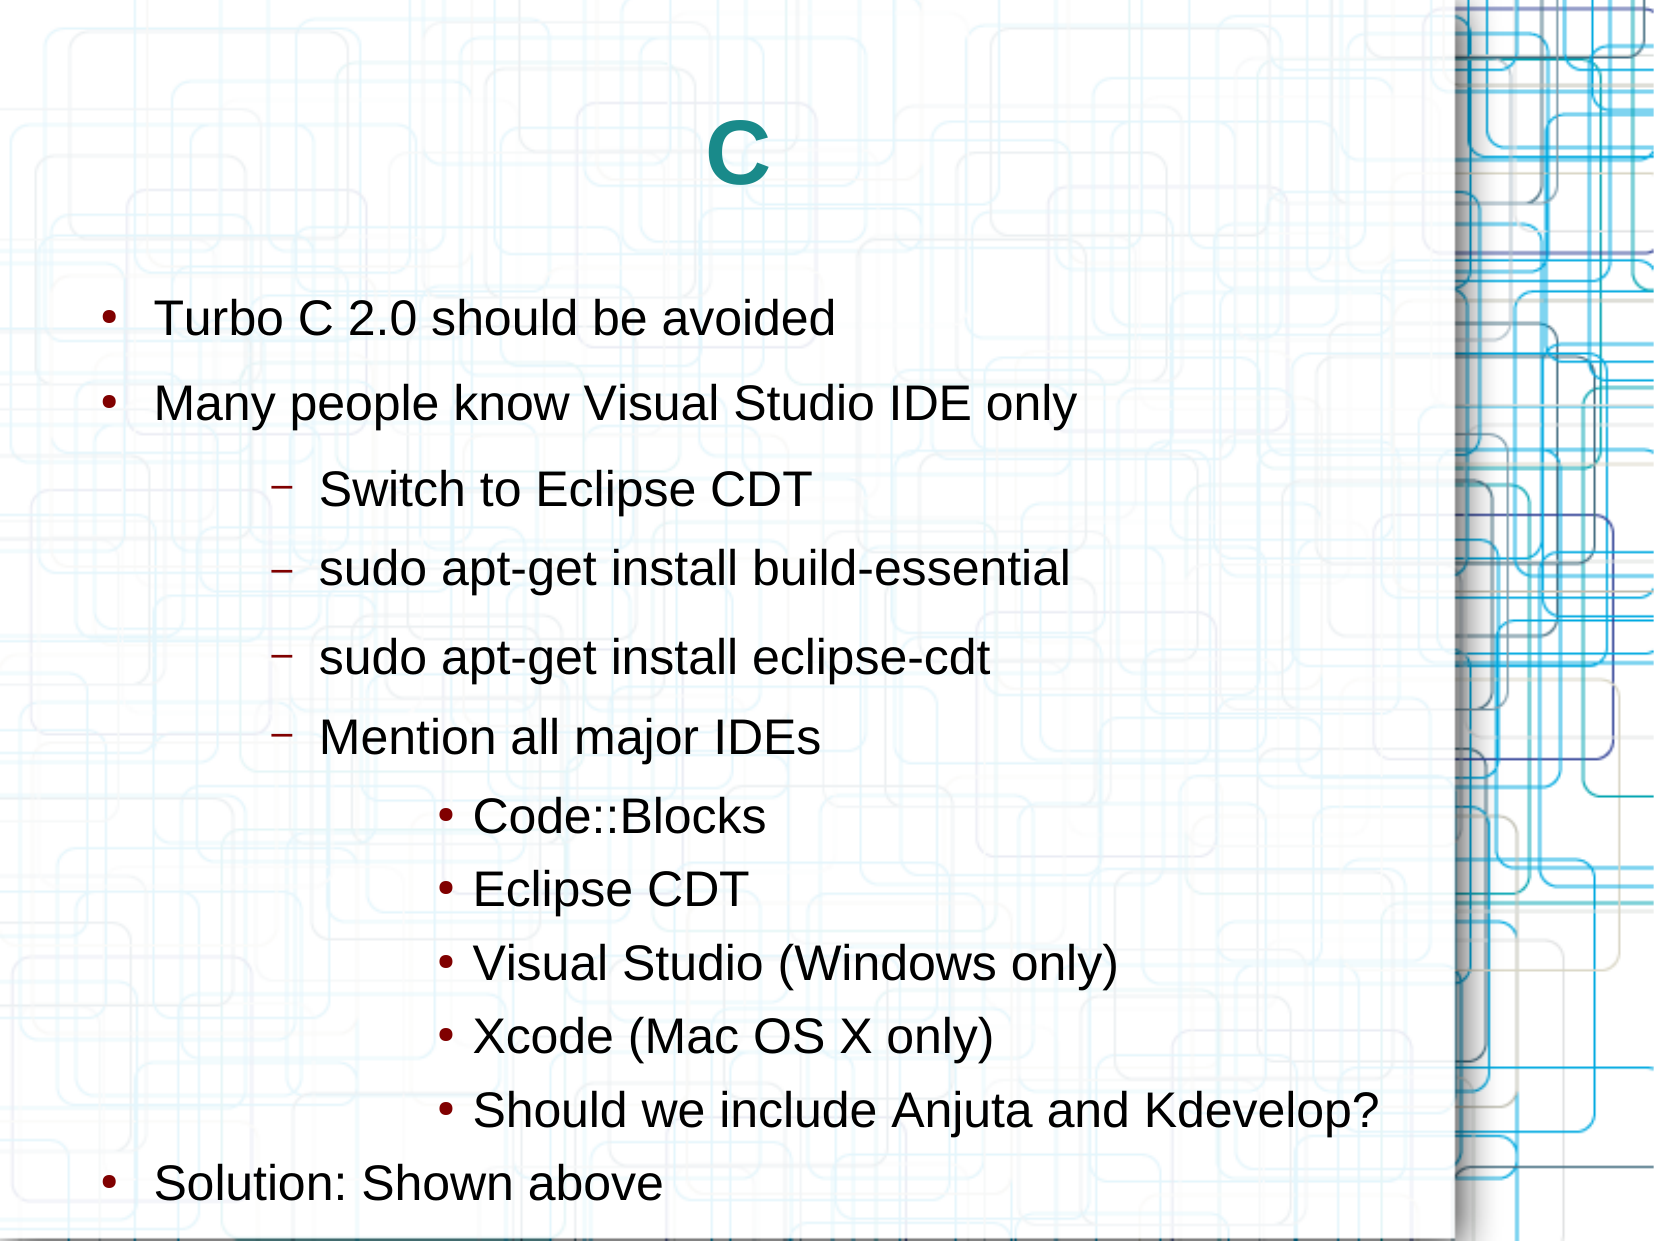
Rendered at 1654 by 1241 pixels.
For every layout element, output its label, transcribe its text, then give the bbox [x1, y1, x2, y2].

list Turbo C 2.0 should be avoided Many people know Visual Studio IDE only Switch to Eclipse CDT ﻿sudo apt-get install build-essential sudo apt-get install eclipse-cdt Mention all major IDEs Code::Blocks Eclipse CDT Visual Studio (Windows only) Xcode (Mac OS X only) Should we include Anjuta and Kdevelop? Solution: Shown above [82, 290, 1418, 1207]
title C [59, 49, 1418, 257]
picture [0, 0, 1654, 1241]
